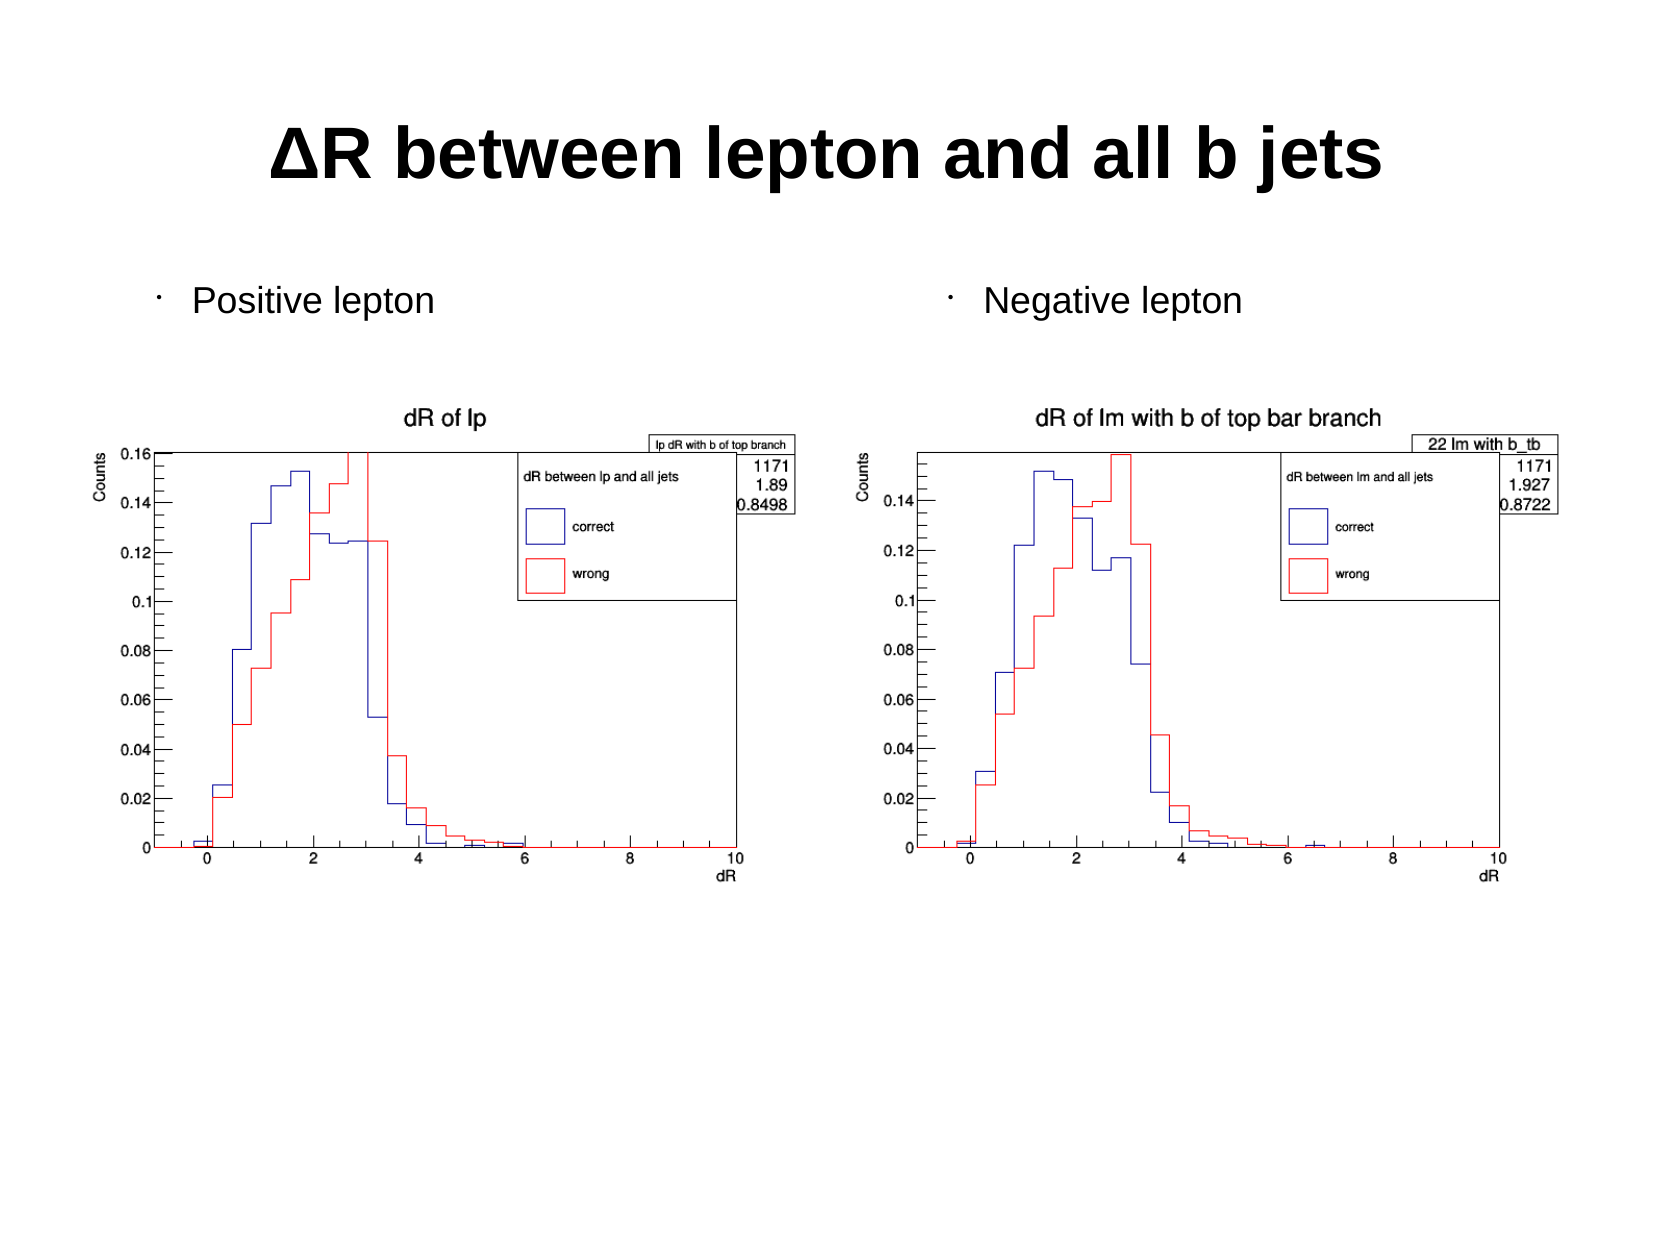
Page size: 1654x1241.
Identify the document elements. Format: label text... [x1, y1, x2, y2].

text_box Negative lepton [933, 271, 1441, 329]
title ΔR between lepton and all b jets [82, 49, 1571, 257]
picture [82, 403, 809, 897]
text_box Positive lepton [141, 271, 721, 329]
picture [845, 403, 1572, 897]
